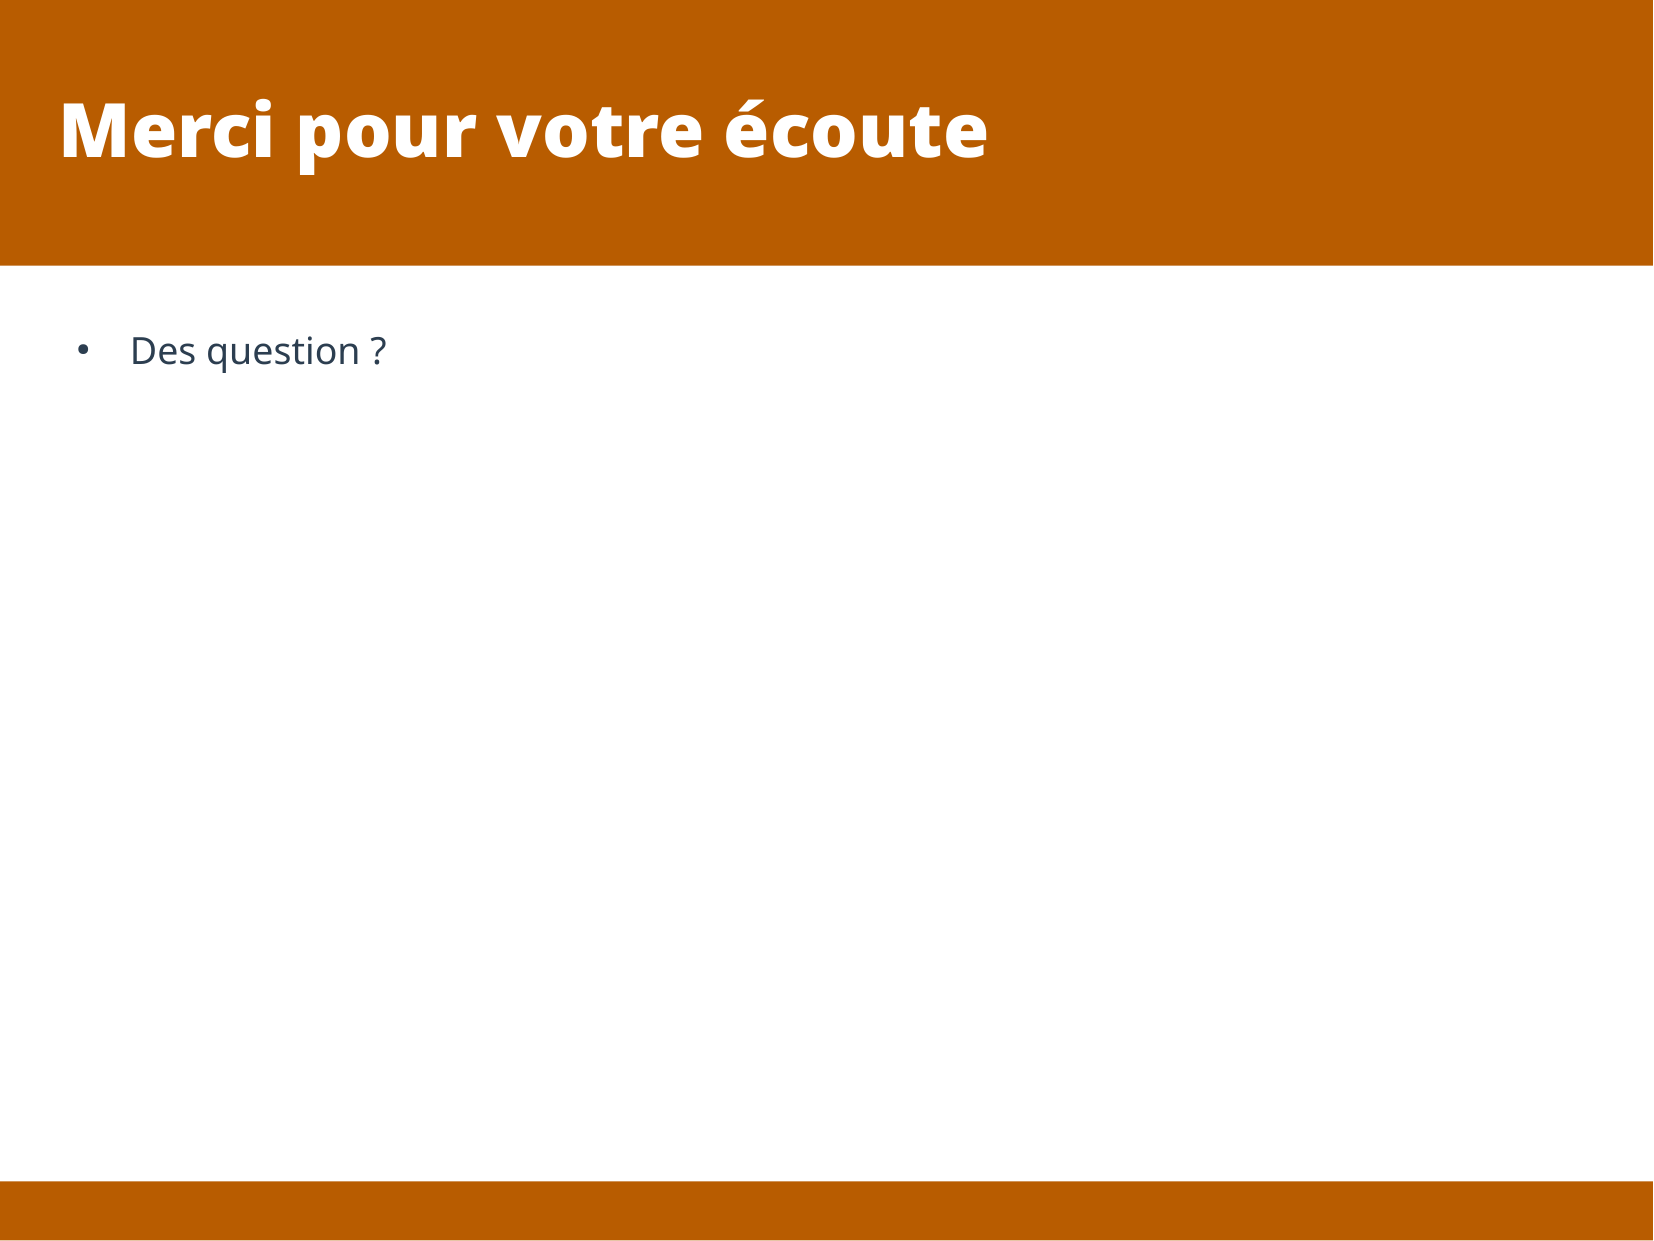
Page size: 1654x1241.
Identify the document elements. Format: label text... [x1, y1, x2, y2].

title Merci pour votre écoute [58, 49, 1594, 207]
list Des question ? [58, 324, 1594, 1152]
